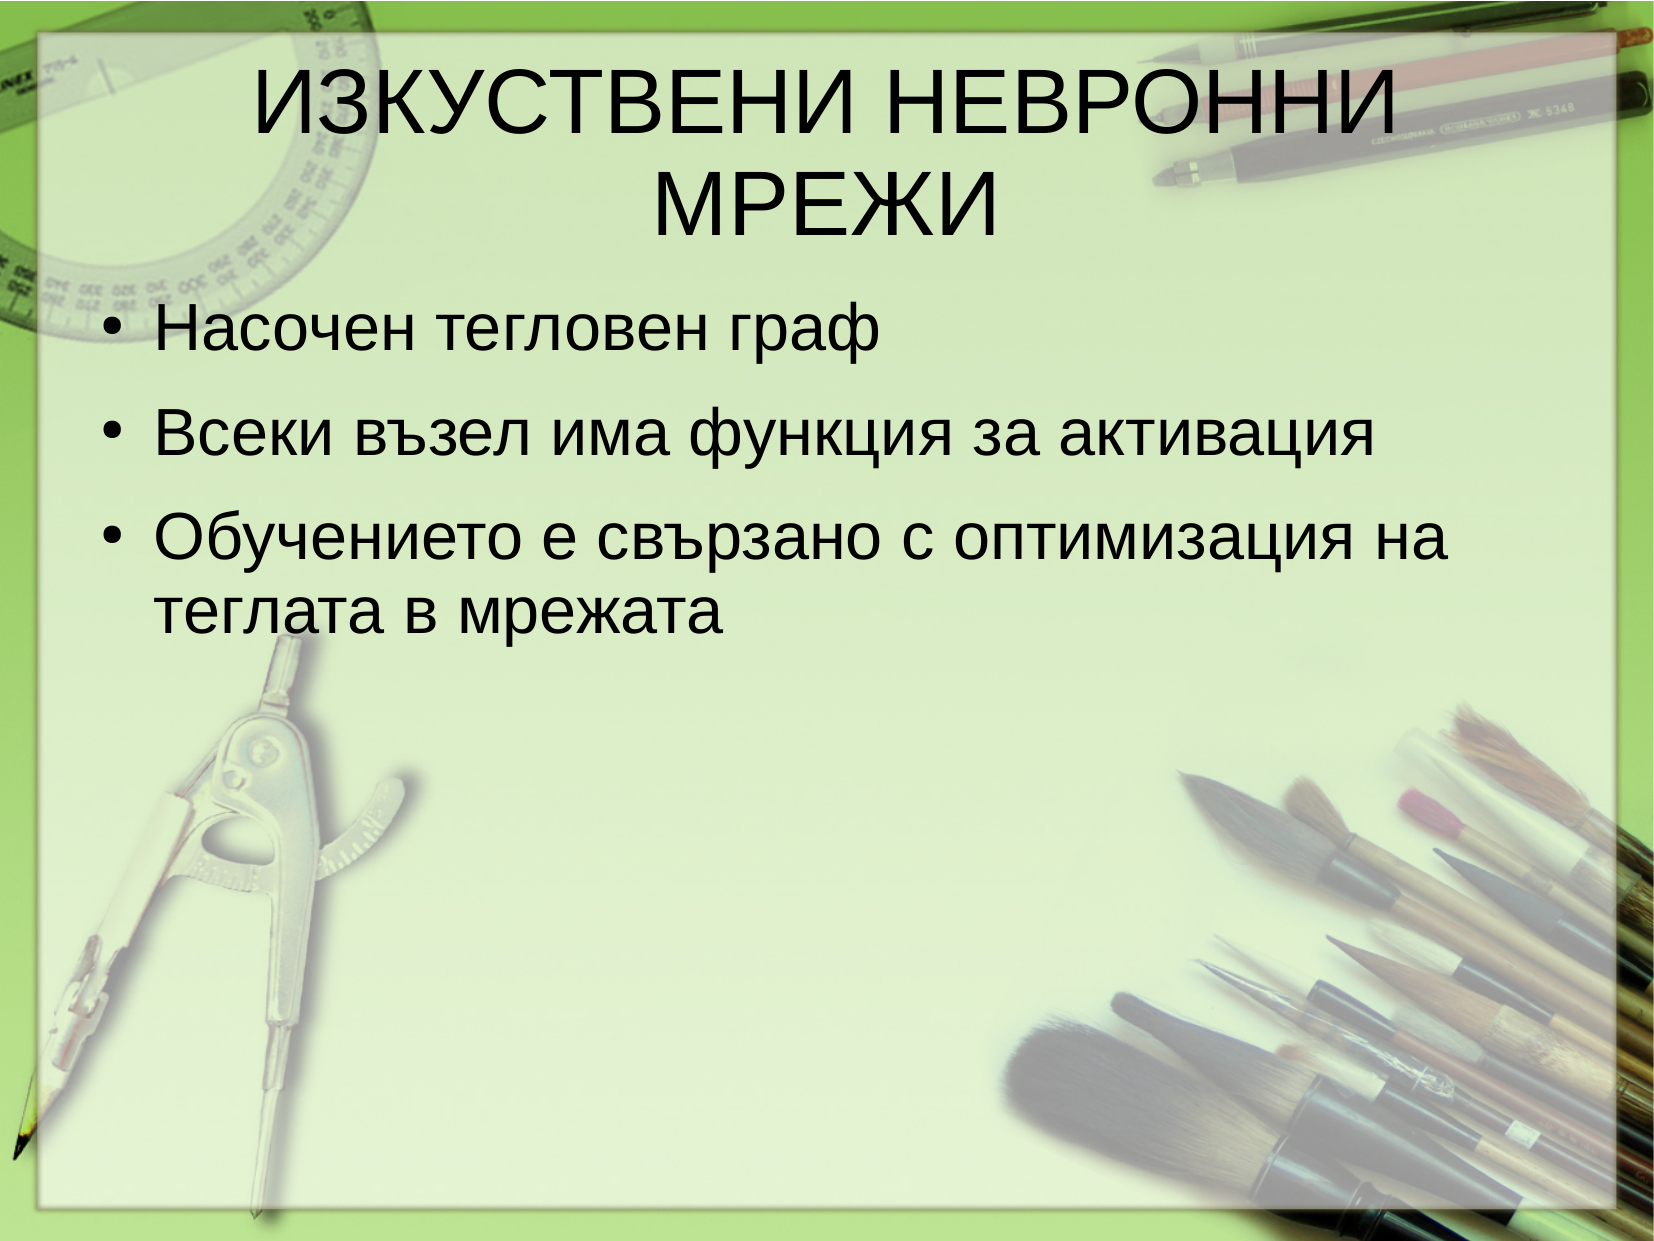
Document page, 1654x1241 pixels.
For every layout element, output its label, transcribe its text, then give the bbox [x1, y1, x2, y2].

title ИЗКУСТВЕНИ НЕВРОННИ МРЕЖИ [82, 49, 1571, 257]
picture [0, 1, 1654, 1241]
list Насочен тегловен граф Всеки възел има функция за активация Обучението е свързано с оптимизация на теглата в мрежата [82, 290, 1571, 1010]
